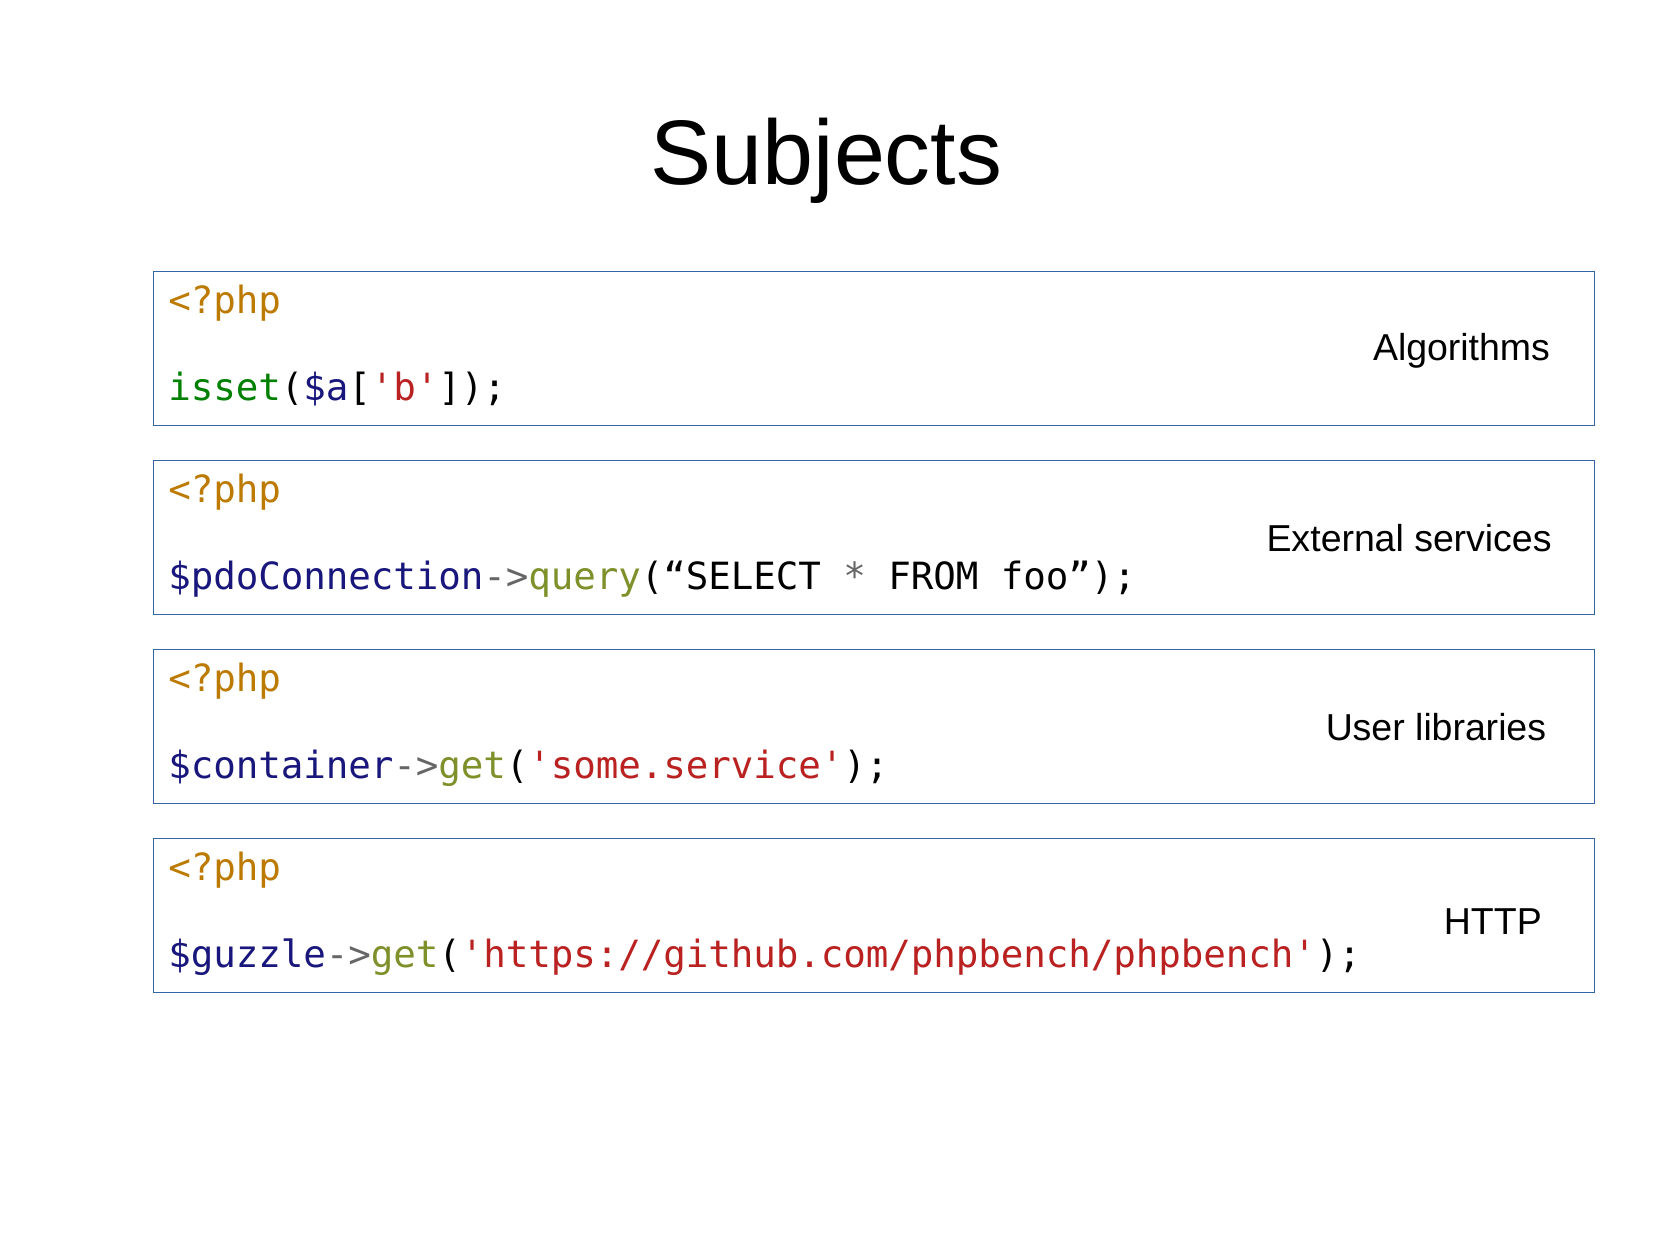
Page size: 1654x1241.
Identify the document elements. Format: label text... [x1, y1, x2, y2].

text_box User libraries [1311, 699, 1561, 756]
text_box <?php $container->get('some.service'); [153, 649, 1595, 804]
text_box <?php isset($a['b']); [153, 271, 1595, 426]
text_box <?php $pdoConnection->query(“SELECT * FROM foo”); [153, 460, 1595, 615]
text_box HTTP [1429, 893, 1560, 951]
text_box Algorithms [1358, 318, 1565, 376]
title Subjects [82, 49, 1571, 257]
text_box External services [1251, 510, 1567, 567]
text_box <?php $guzzle->get('https://github.com/phpbench/phpbench'); [153, 838, 1595, 993]
